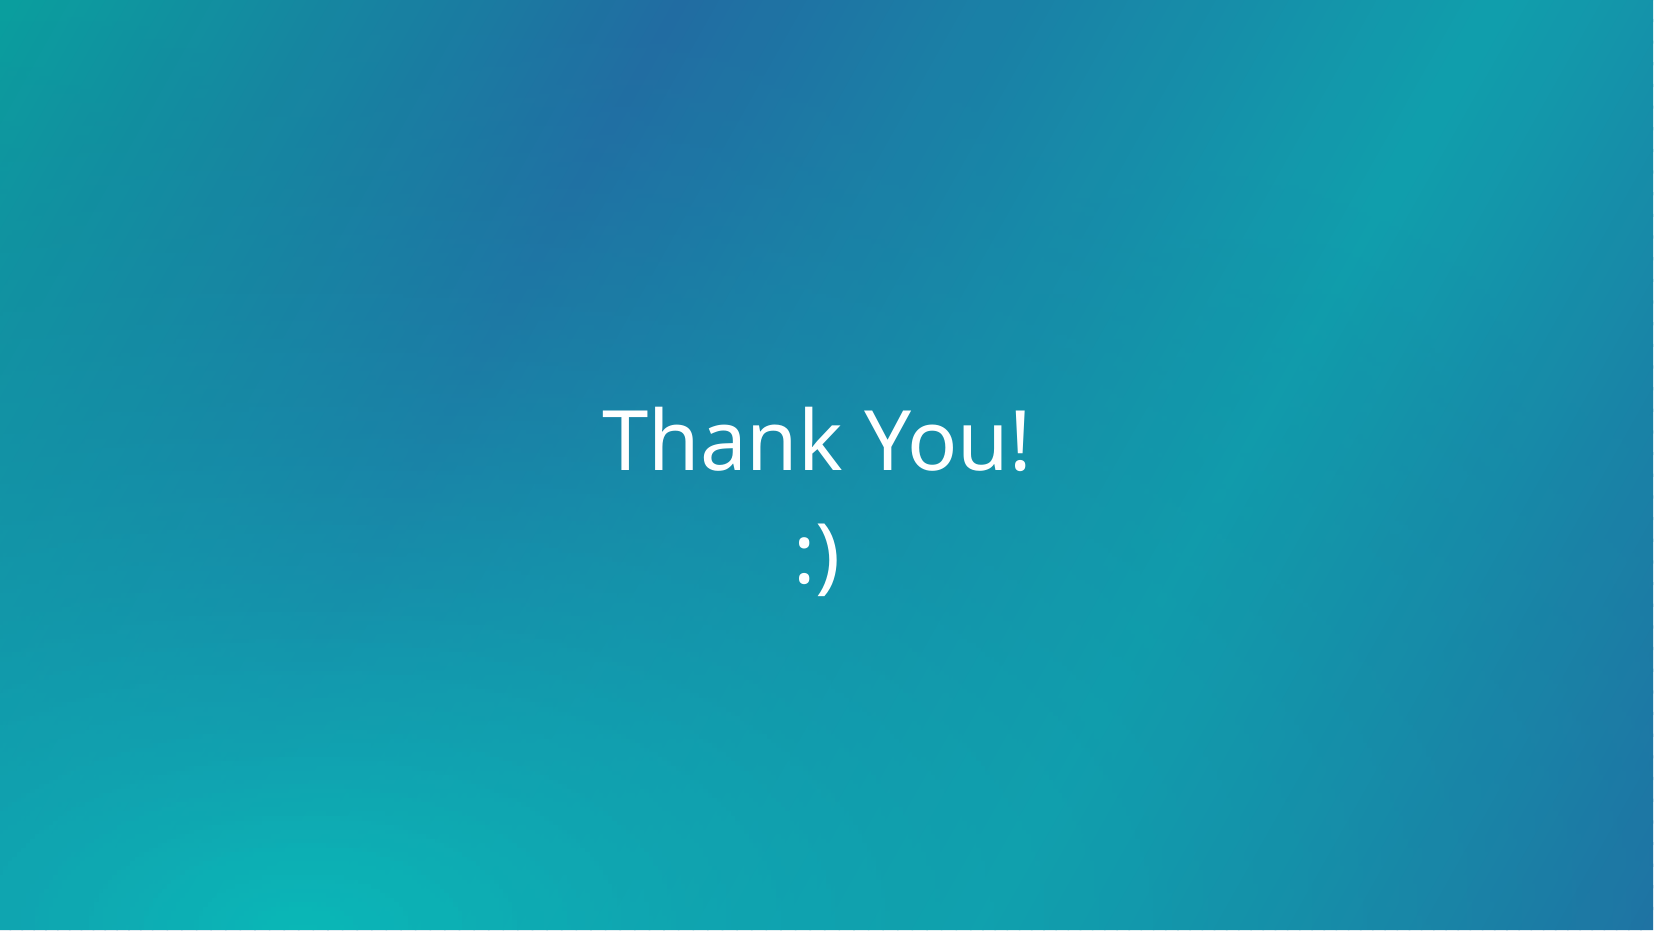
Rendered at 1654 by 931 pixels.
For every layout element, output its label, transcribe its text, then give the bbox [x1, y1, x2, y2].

text_box Thank You! :) [544, 373, 1090, 616]
picture [0, 0, 1654, 930]
